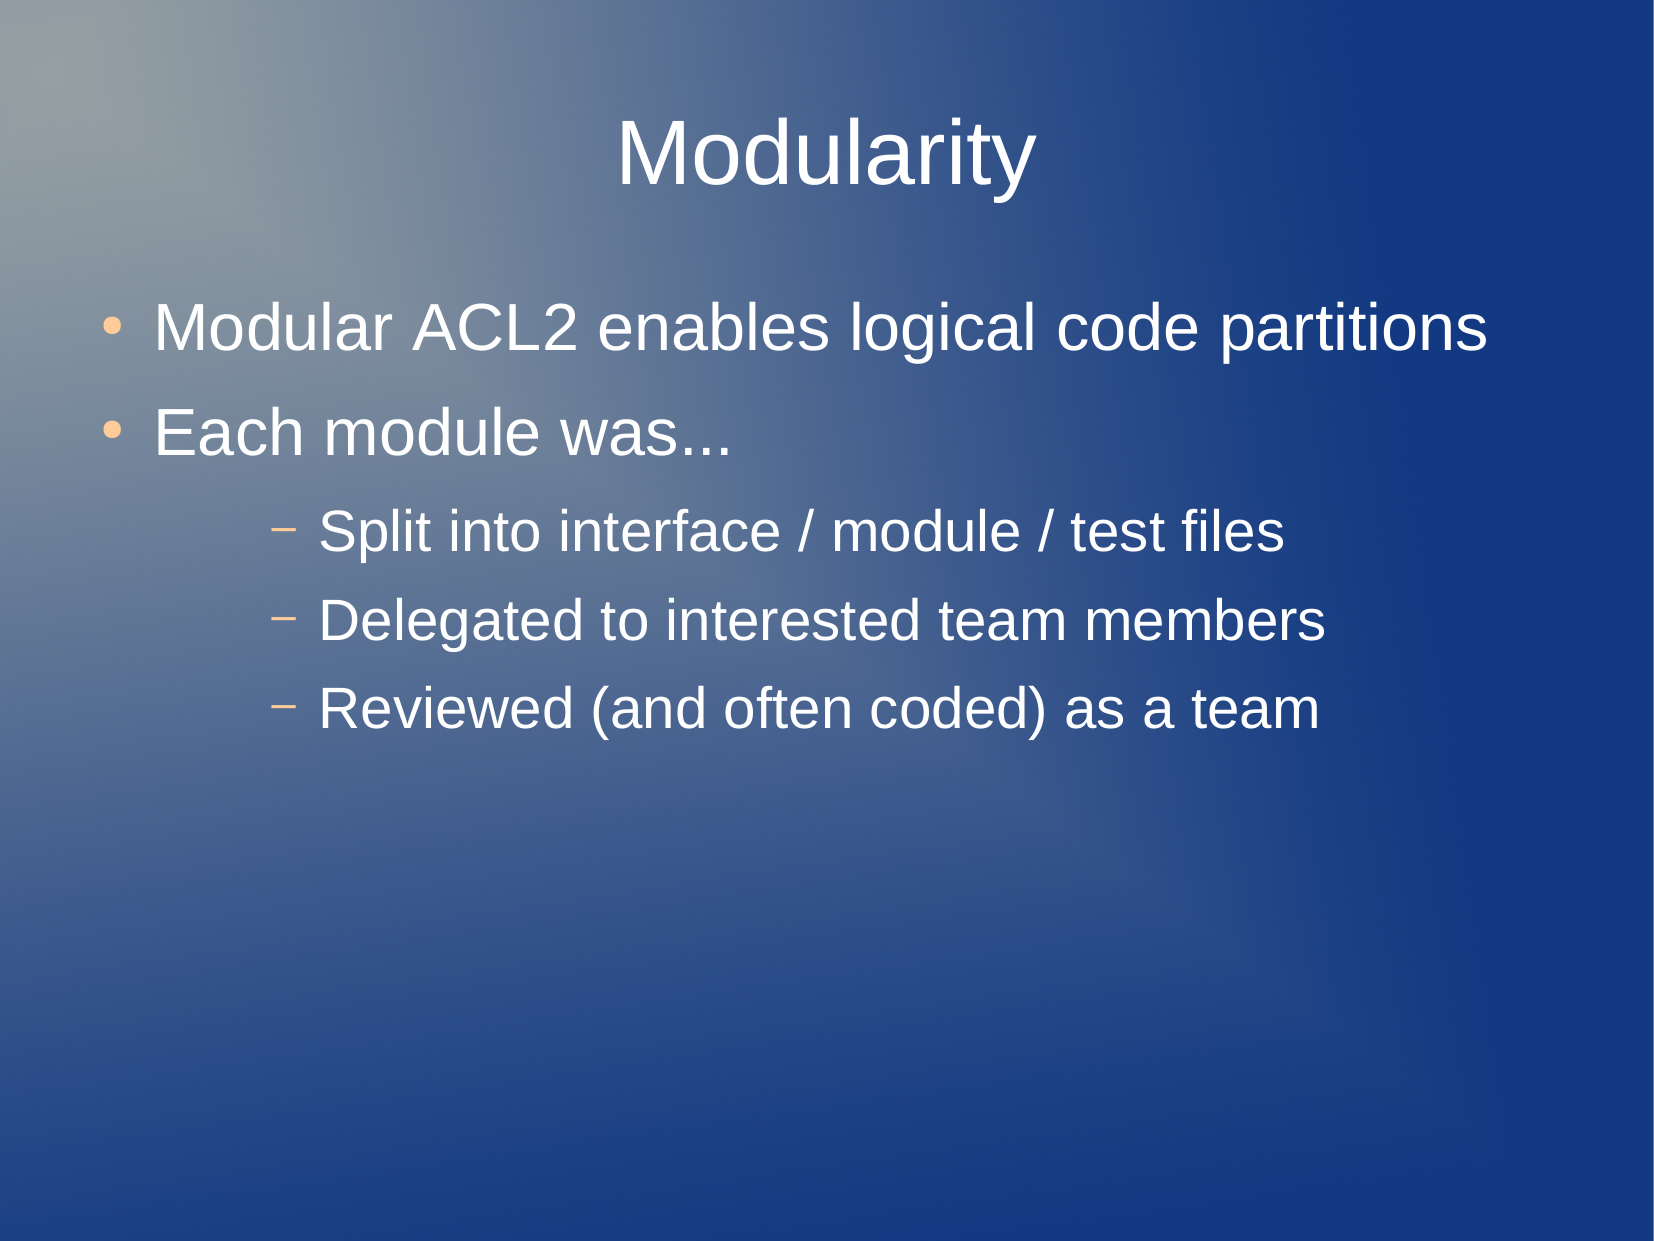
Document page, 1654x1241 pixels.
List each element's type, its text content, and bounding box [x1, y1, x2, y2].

title Modularity [82, 56, 1571, 250]
list Modular ACL2 enables logical code partitions Each module was... Split into interface / module / test files Delegated to interested team members Reviewed (and often coded) as a team [82, 290, 1571, 742]
picture [0, 0, 1654, 1241]
